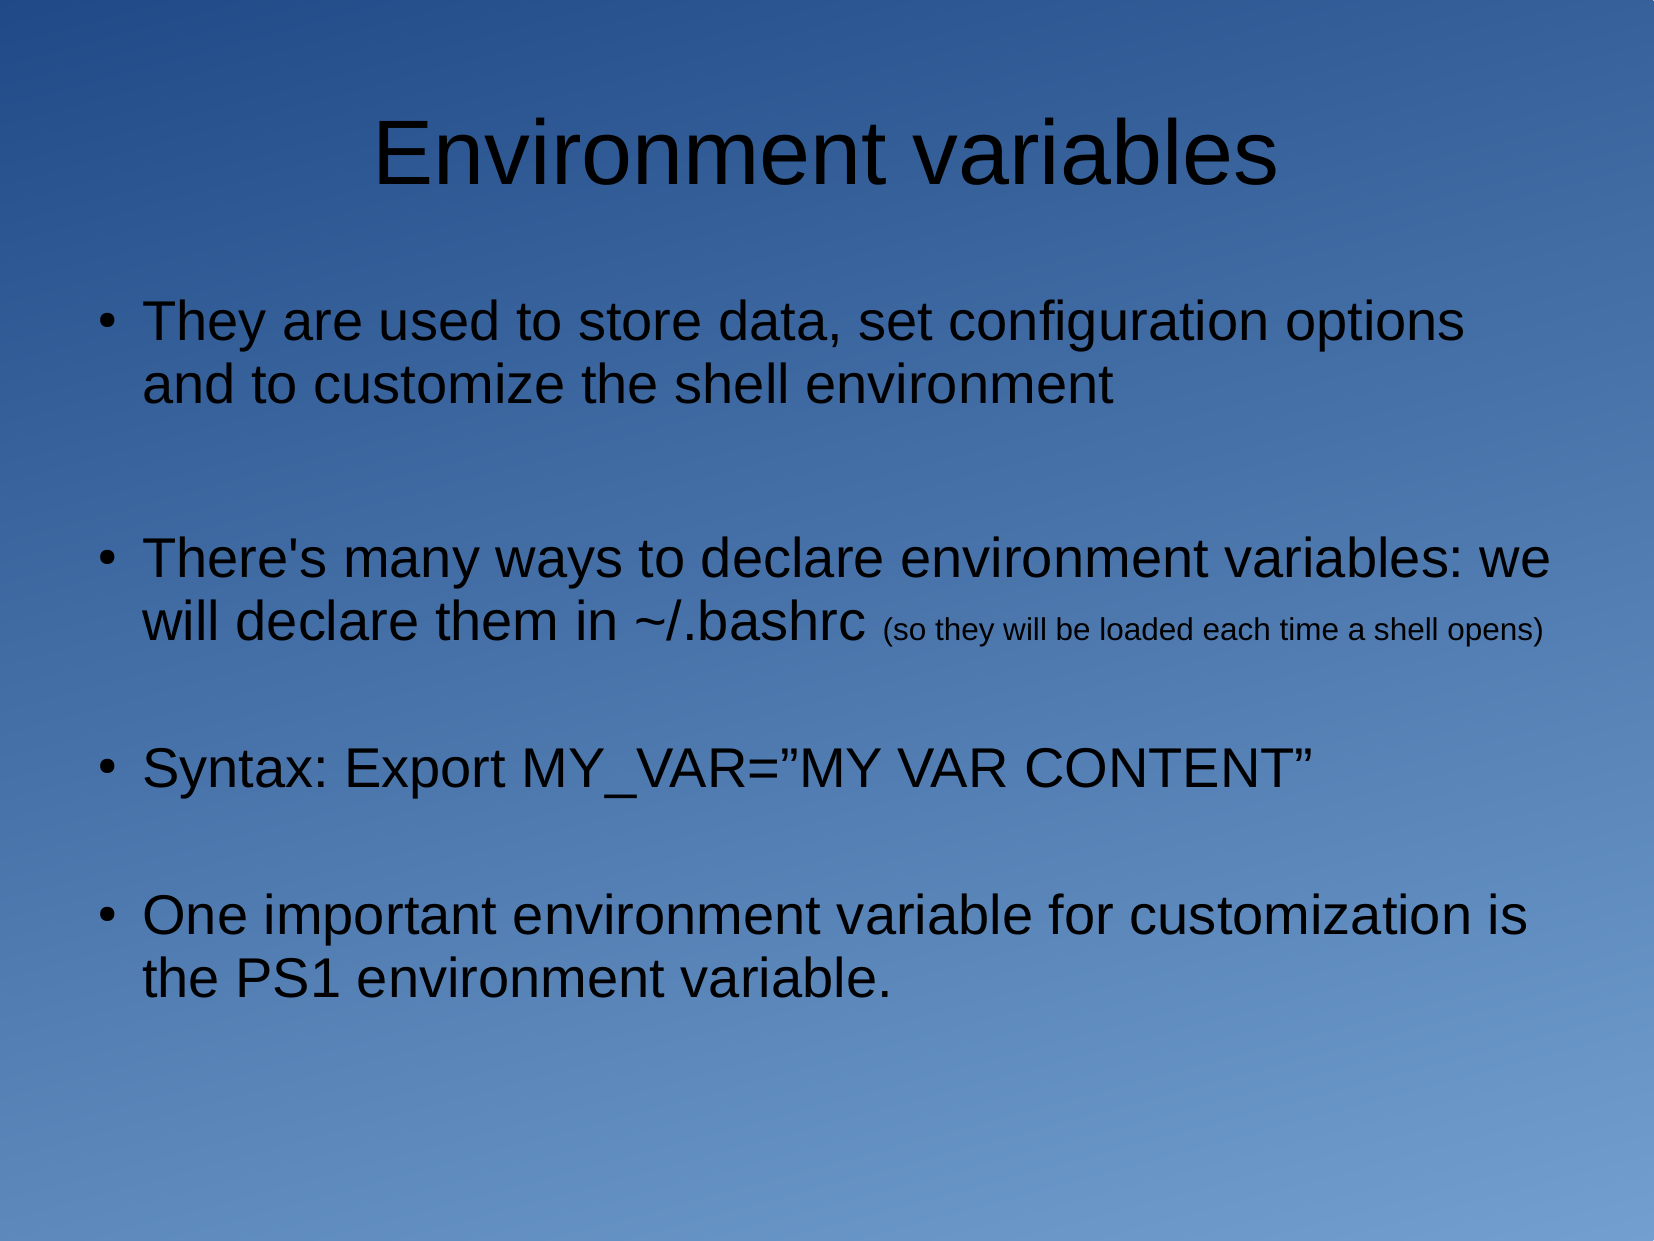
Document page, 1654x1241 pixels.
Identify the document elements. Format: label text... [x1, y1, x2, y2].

title Environment variables [82, 49, 1571, 257]
list They are used to store data, set configuration options and to customize the shell environment There's many ways to declare environment variables: we will declare them in ~/.bashrc (so they will be loaded each time a shell opens) Syntax: Export MY_VAR=”MY VAR CONTENT” One important environment variable for customization is the PS1 environment variable. [82, 290, 1571, 1010]
